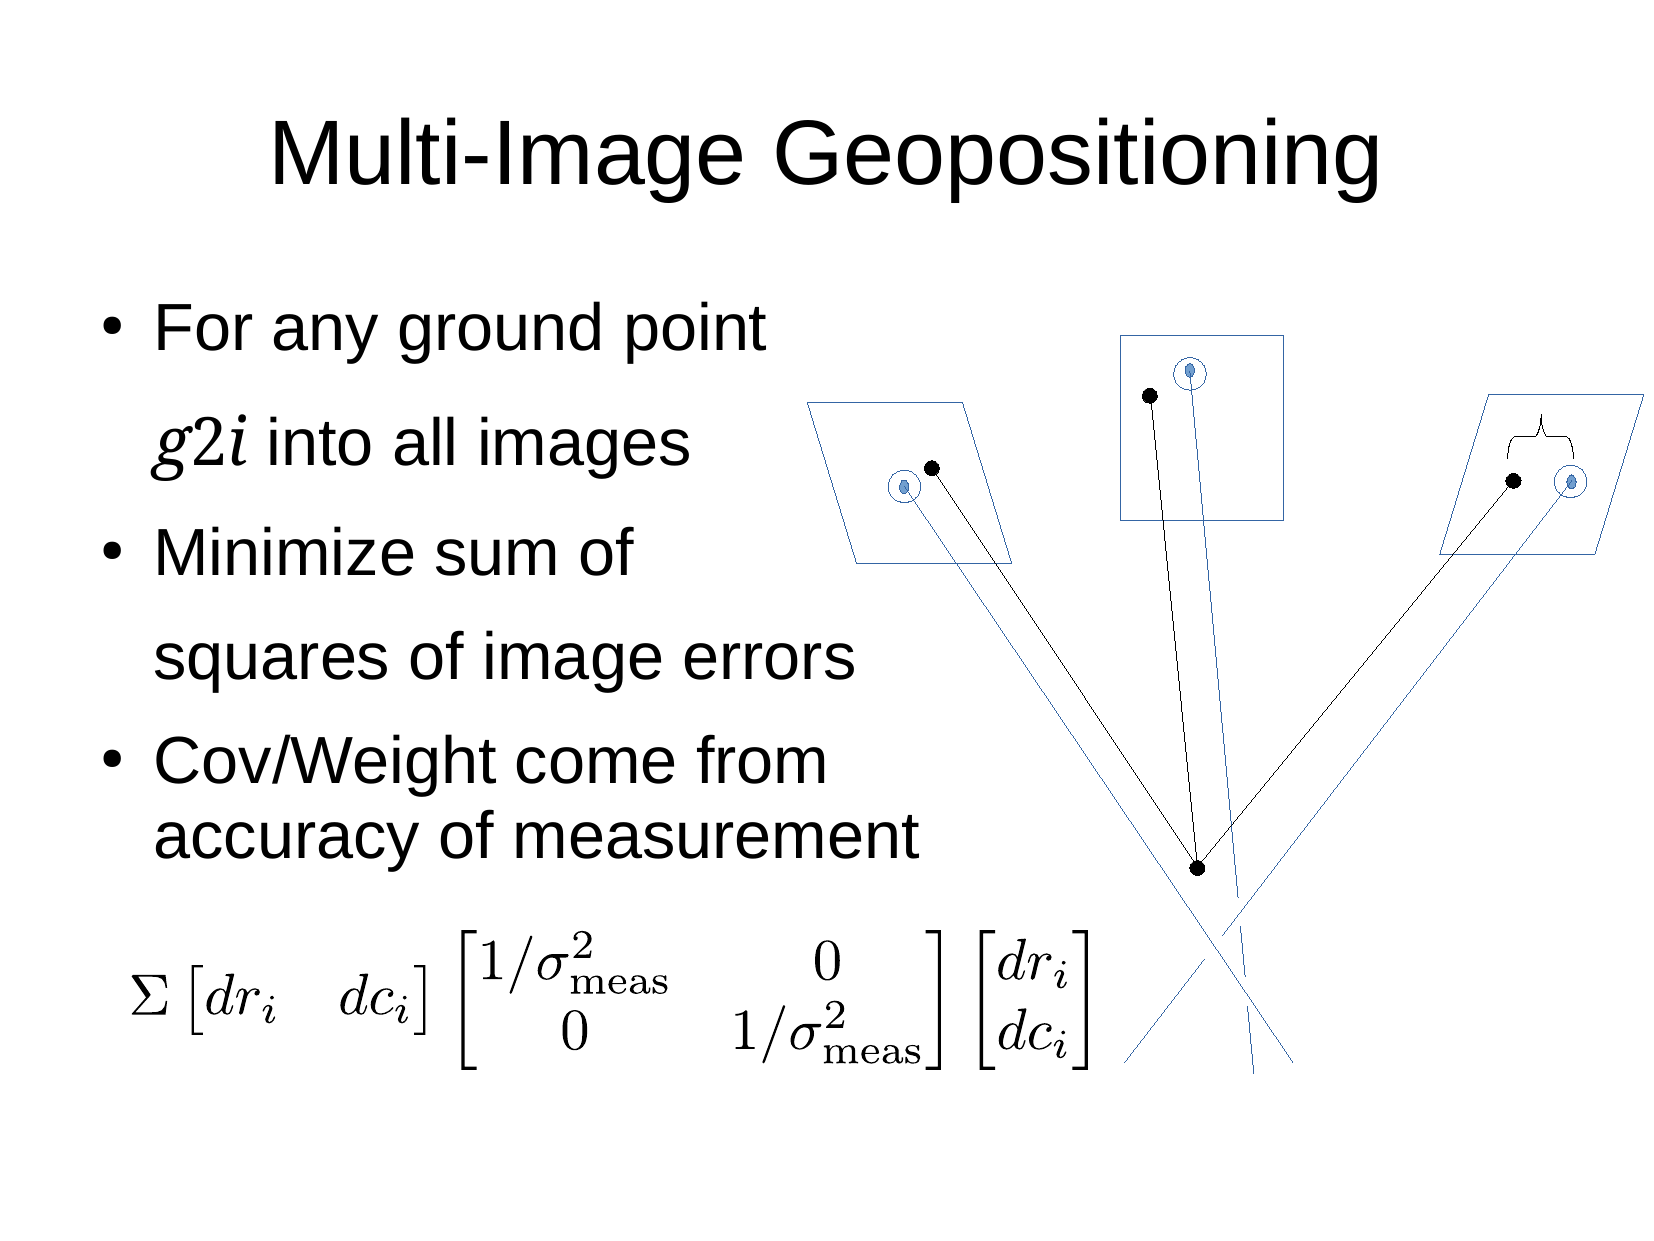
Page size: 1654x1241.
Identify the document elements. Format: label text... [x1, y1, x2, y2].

title Multi-Image Geopositioning [82, 49, 1571, 257]
text_box [1185, 363, 1195, 378]
text_box [1189, 860, 1205, 876]
text_box [128, 930, 1103, 1070]
text_box [924, 460, 940, 476]
text_box [1505, 473, 1522, 489]
text_box [1566, 474, 1577, 489]
list For any ground point g2i into all images Minimize sum of squares of image errors Cov/Weight come from accuracy of measurement [82, 290, 1054, 1218]
text_box [1142, 388, 1158, 404]
